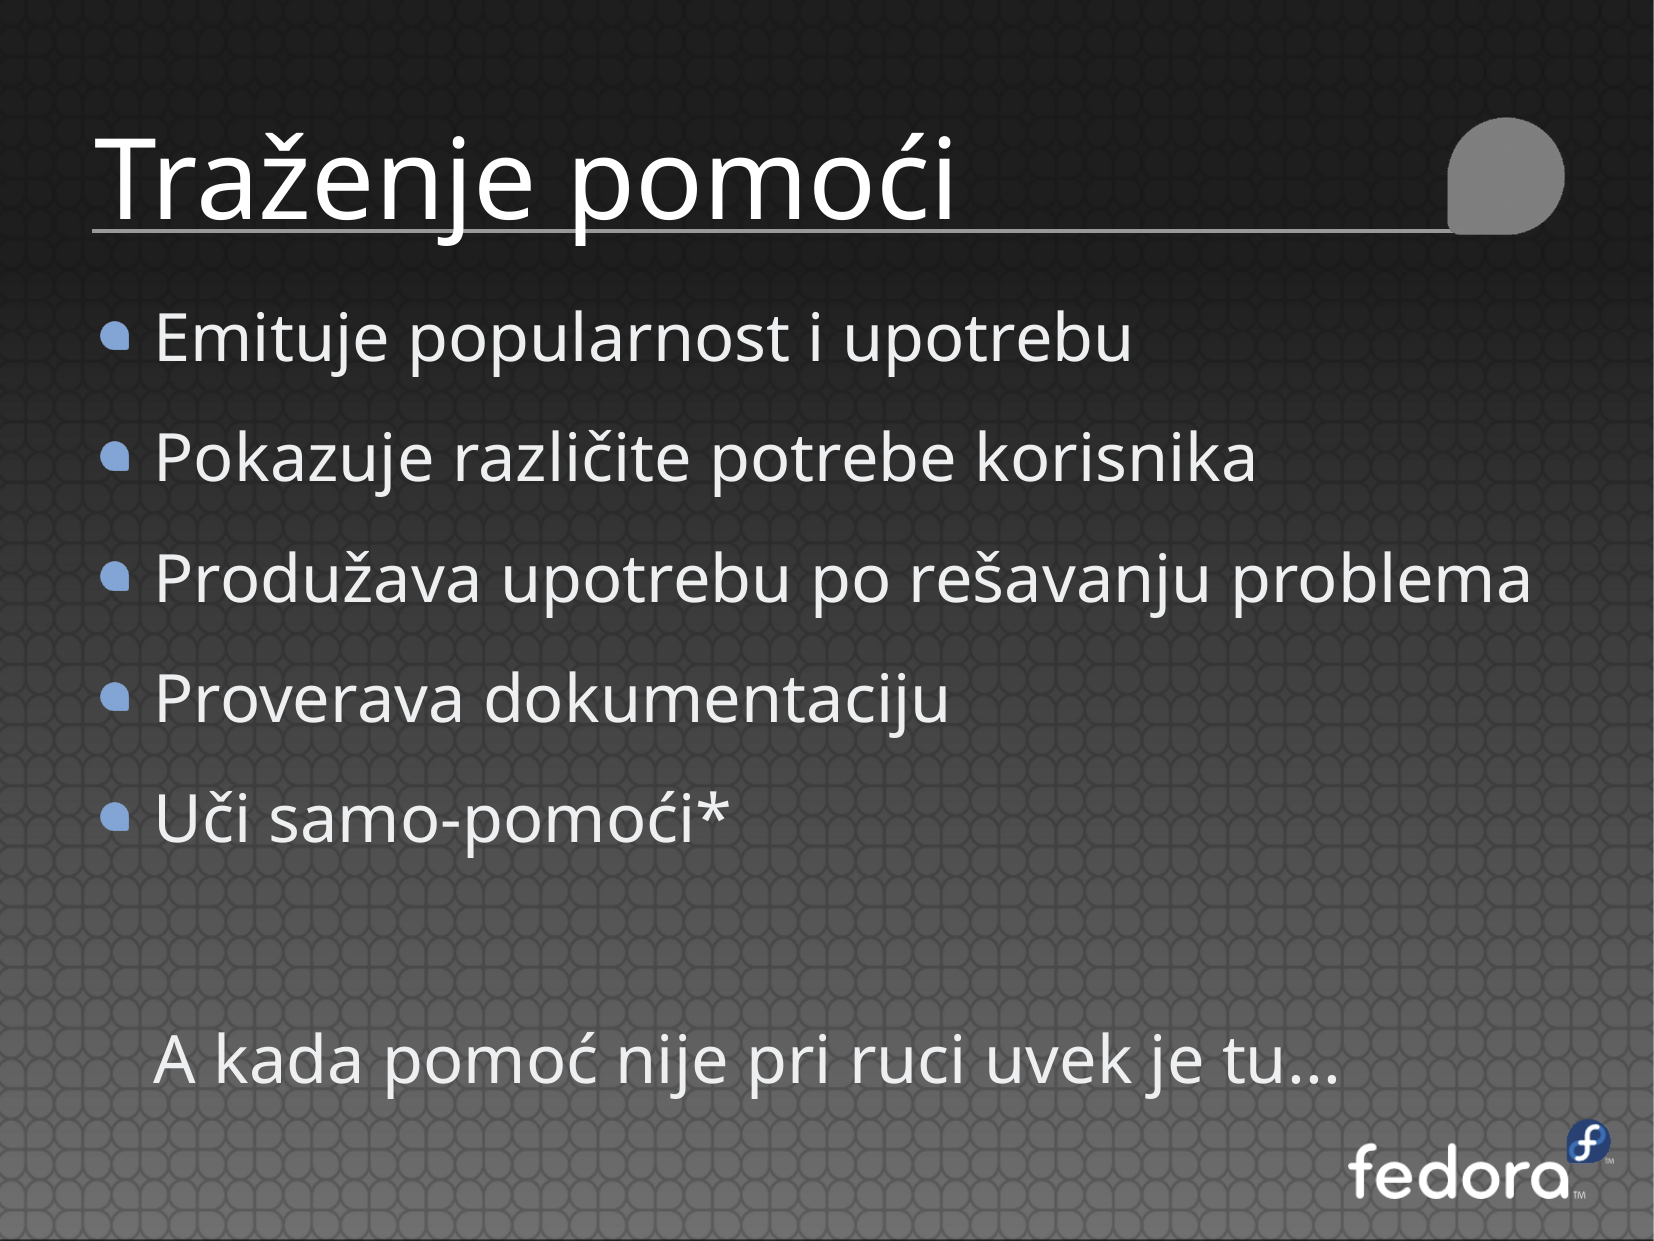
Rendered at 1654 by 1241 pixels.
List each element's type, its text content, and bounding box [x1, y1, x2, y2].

list Emituje popularnost i upotrebu Pokazuje različite potrebe korisnika Produžava upotrebu po rešavanju problema Proverava dokumentaciju Uči samo-pomoći* A kada pomoć nije pri ruci uvek je tu... [82, 290, 1571, 1094]
picture [0, 0, 1654, 1241]
title Traženje pomoći [94, 100, 1426, 251]
